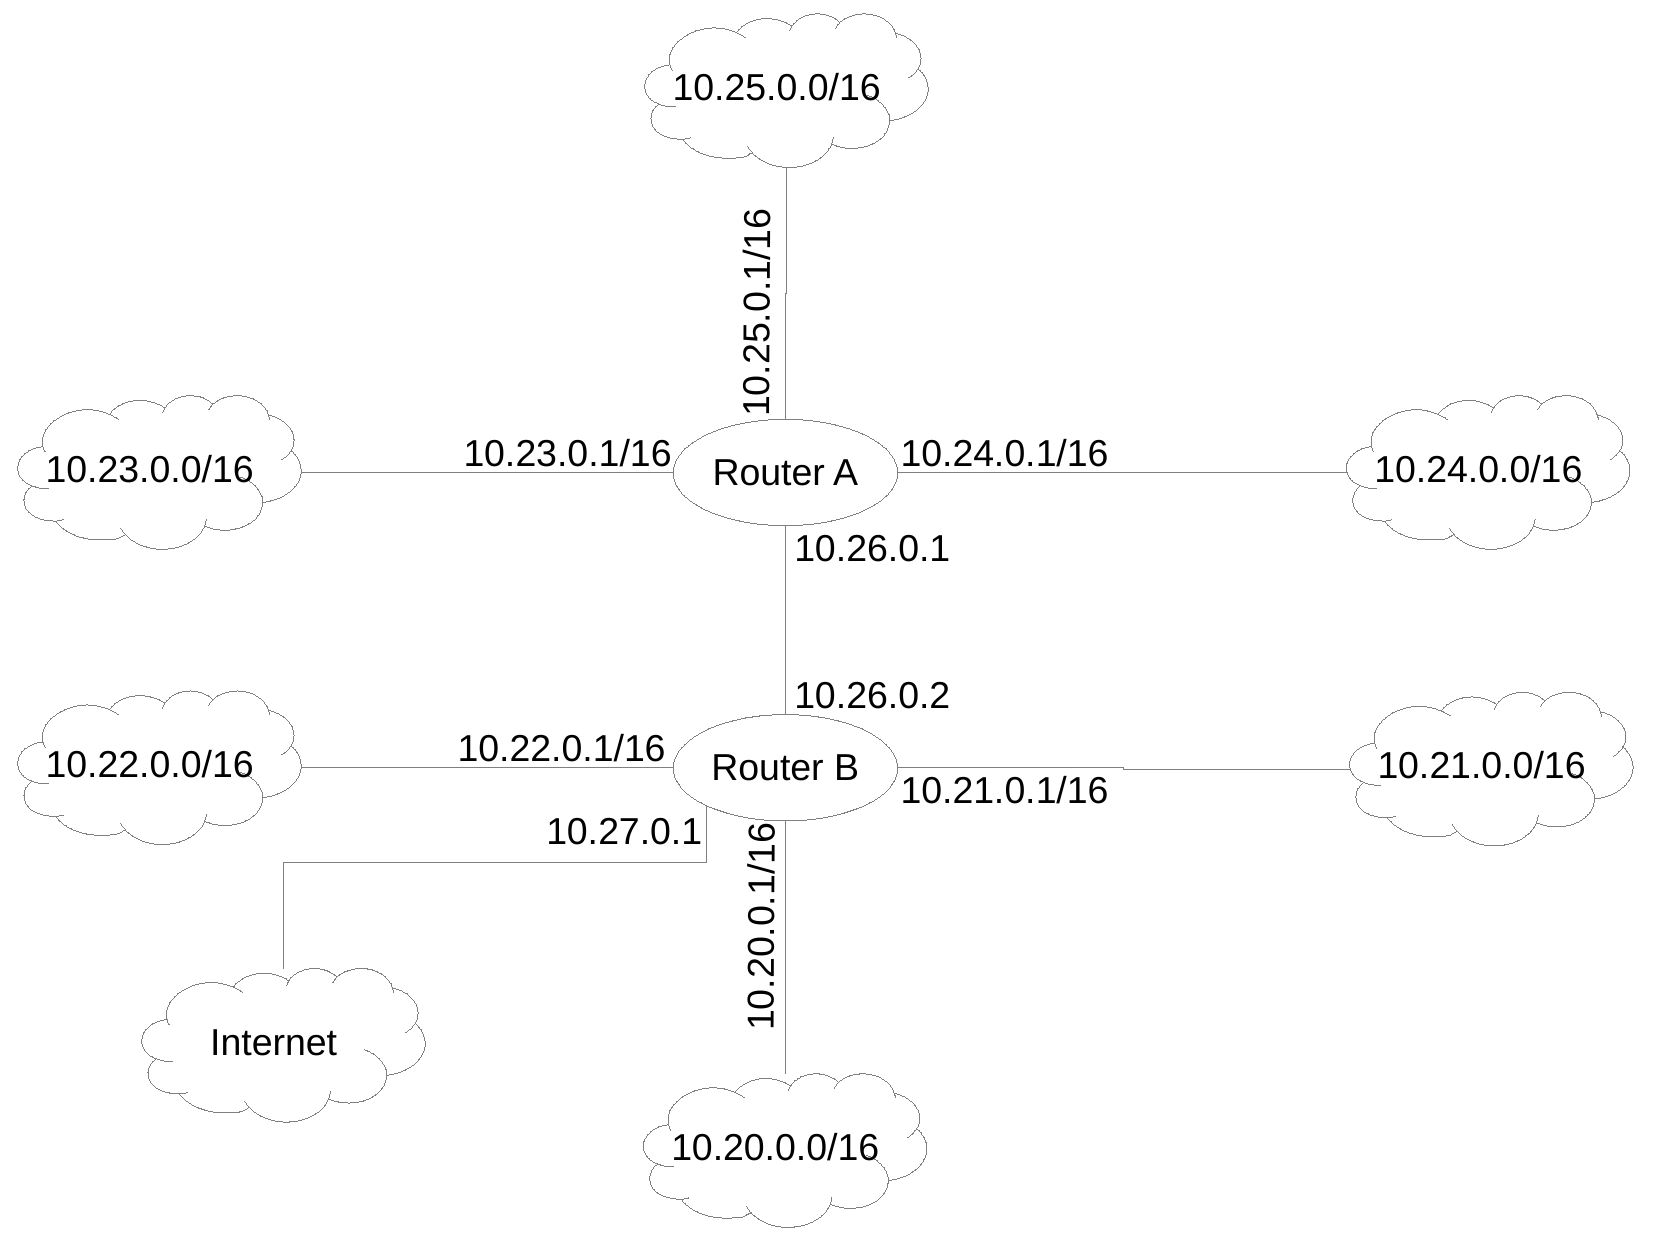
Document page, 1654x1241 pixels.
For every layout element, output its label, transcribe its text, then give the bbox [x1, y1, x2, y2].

text_box 10.21.0.1/16 [885, 761, 1134, 819]
text_box 10.26.0.2 [779, 667, 1028, 725]
text_box 10.21.0.0/16 [1349, 692, 1634, 846]
text_box 10.24.0.1/16 [885, 425, 1134, 483]
text_box Internet [141, 968, 426, 1123]
text_box 10.20.0.0/16 [643, 1073, 927, 1228]
text_box 10.26.0.1 [779, 519, 1028, 577]
text_box 10.22.0.0/16 [17, 690, 302, 845]
text_box 10.25.0.1/16 [727, 183, 786, 432]
text_box 10.20.0.1/16 [732, 797, 790, 1046]
text_box 10.27.0.1 [531, 803, 727, 860]
text_box Router B [675, 714, 897, 821]
text_box 10.23.0.0/16 [17, 395, 302, 550]
text_box 10.23.0.1/16 [448, 425, 697, 483]
text_box 10.25.0.0/16 [644, 13, 929, 168]
text_box 10.22.0.1/16 [442, 720, 691, 778]
text_box Router A [675, 419, 896, 526]
text_box 10.24.0.0/16 [1346, 395, 1630, 550]
